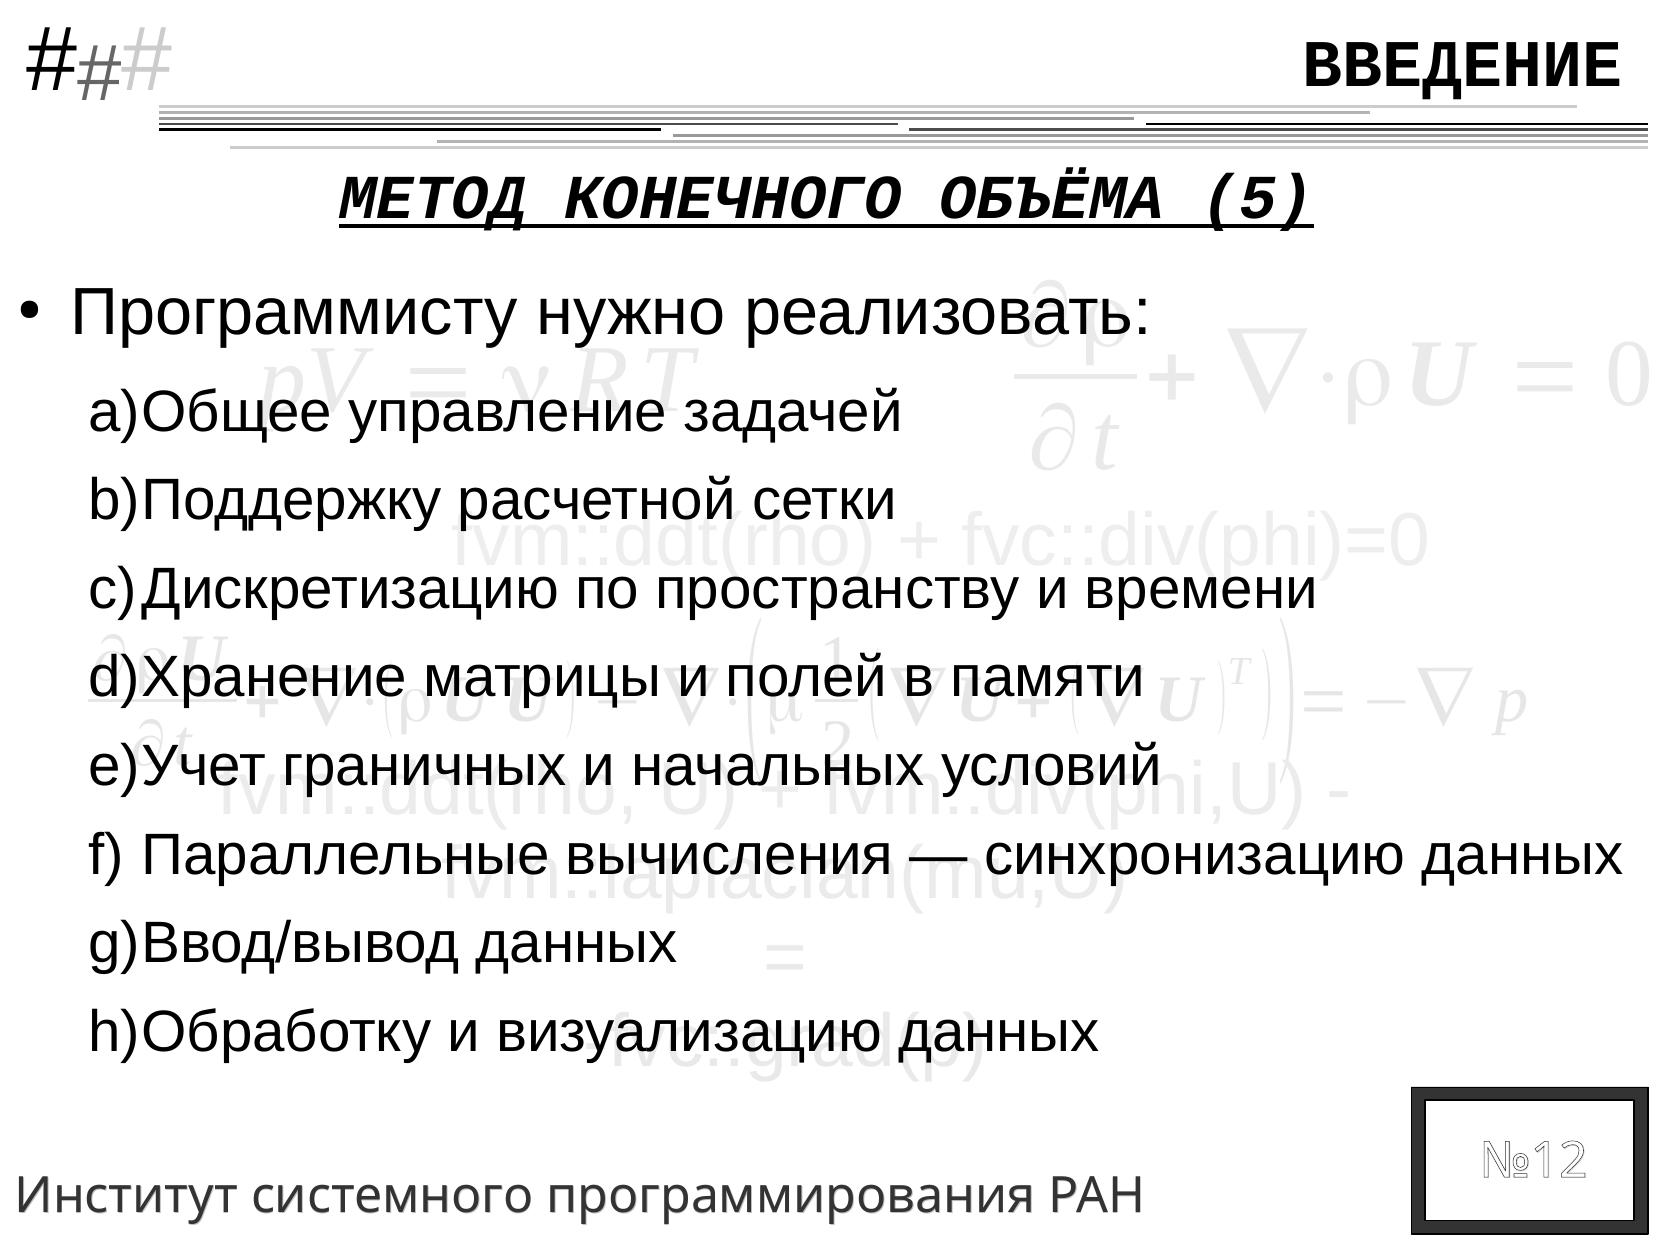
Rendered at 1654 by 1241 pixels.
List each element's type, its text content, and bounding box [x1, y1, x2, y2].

title МЕТОД КОНЕЧНОГО ОБЪЁМА (5) [0, 147, 1654, 257]
list Программисту нужно реализовать: Общее управление задачей Поддержку расчетной сетки Дискретизацию по пространству и времени Хранение матрицы и полей в памяти Учет граничных и начальных условий Параллельные вычисления — синхронизацию данных Ввод/вывод данных Обработку и визуализацию данных [0, 274, 1654, 1093]
